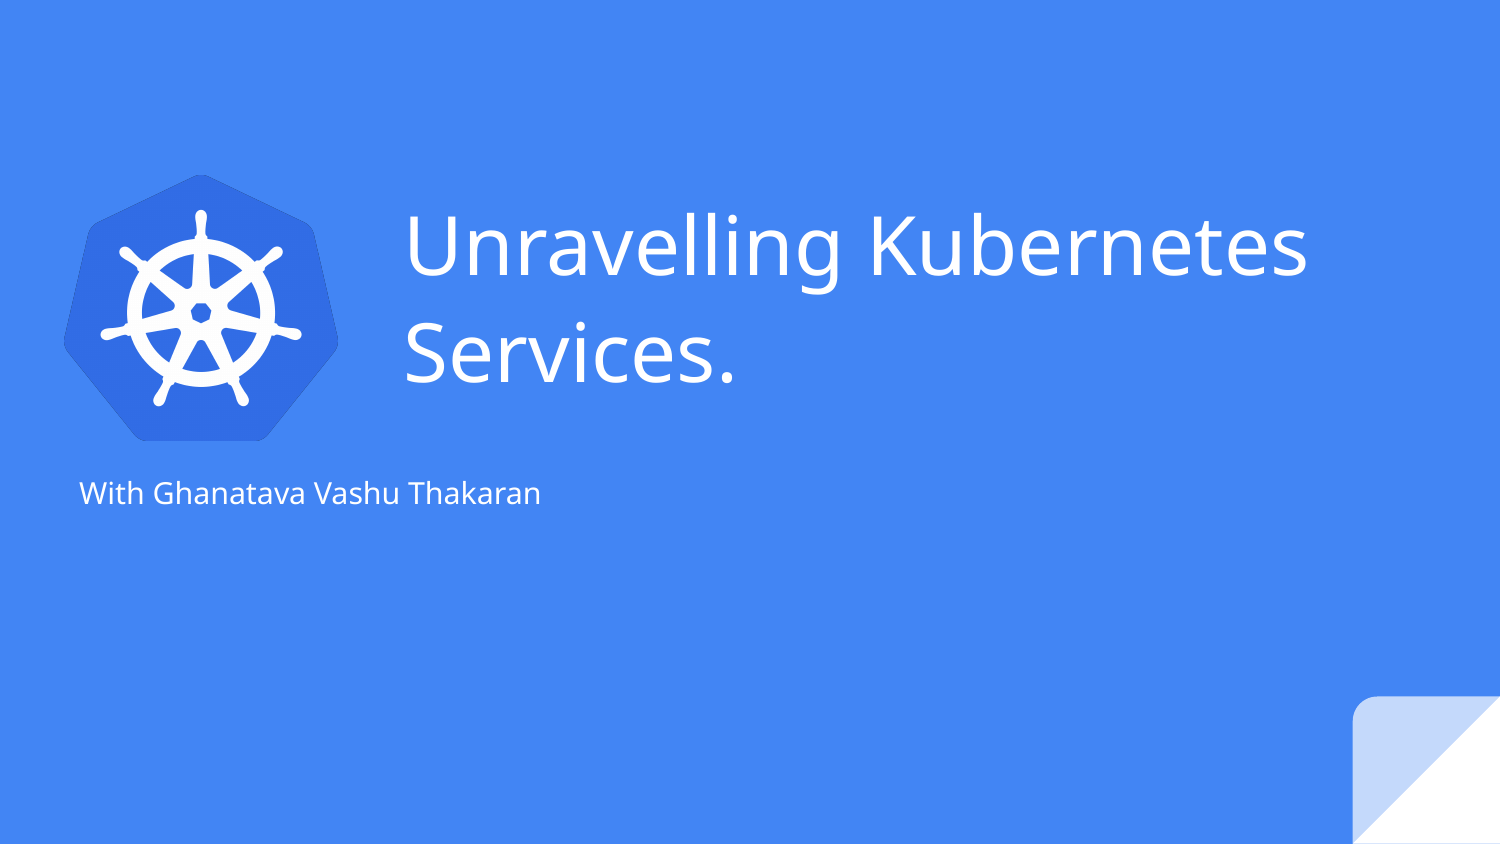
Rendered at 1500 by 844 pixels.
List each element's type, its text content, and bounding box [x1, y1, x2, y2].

picture [64, 175, 338, 441]
title Unravelling Kubernetes Services. [388, 185, 1483, 431]
subtitle With Ghanatava Vashu Thakaran [64, 457, 1413, 529]
